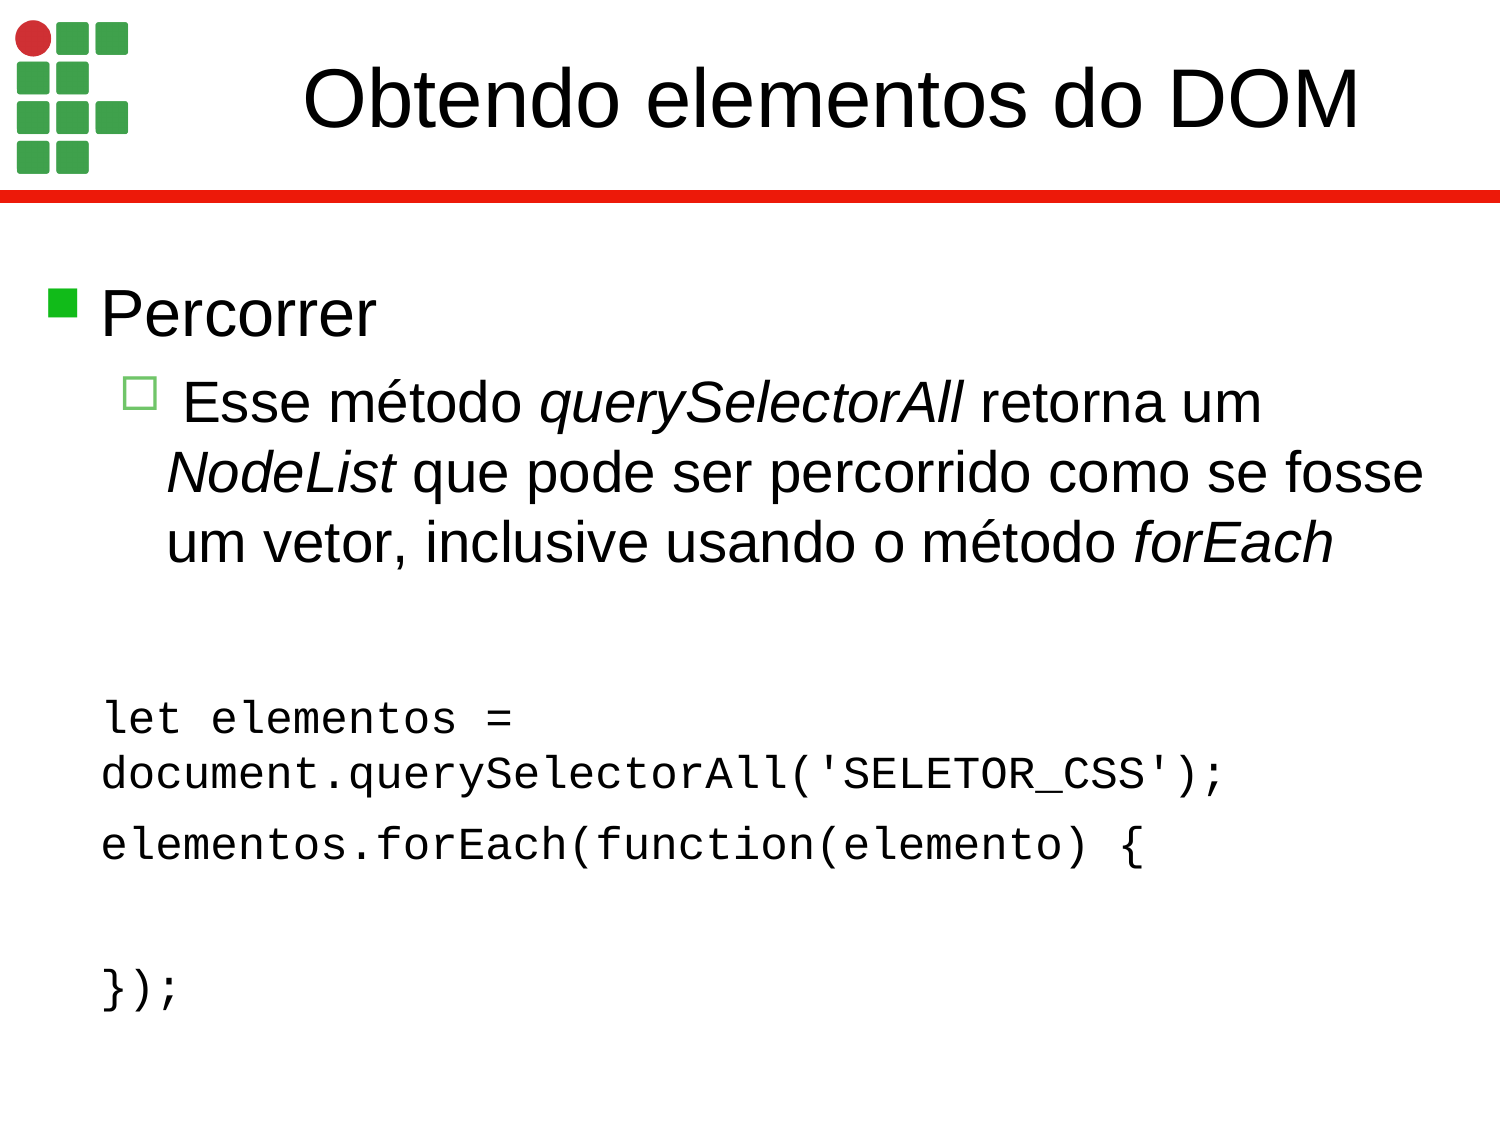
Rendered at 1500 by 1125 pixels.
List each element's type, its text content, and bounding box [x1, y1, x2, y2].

picture [14, 16, 130, 178]
list Percorrer Esse método querySelectorAll retorna um NodeList que pode ser percorrido como se fosse um vetor, inclusive usando o método forEach let elementos = document.querySelectorAll('SELETOR_CSS'); elementos.forEach(function(elemento) { }); [29, 207, 1471, 1087]
title Obtendo elementos do DOM [165, 0, 1500, 202]
